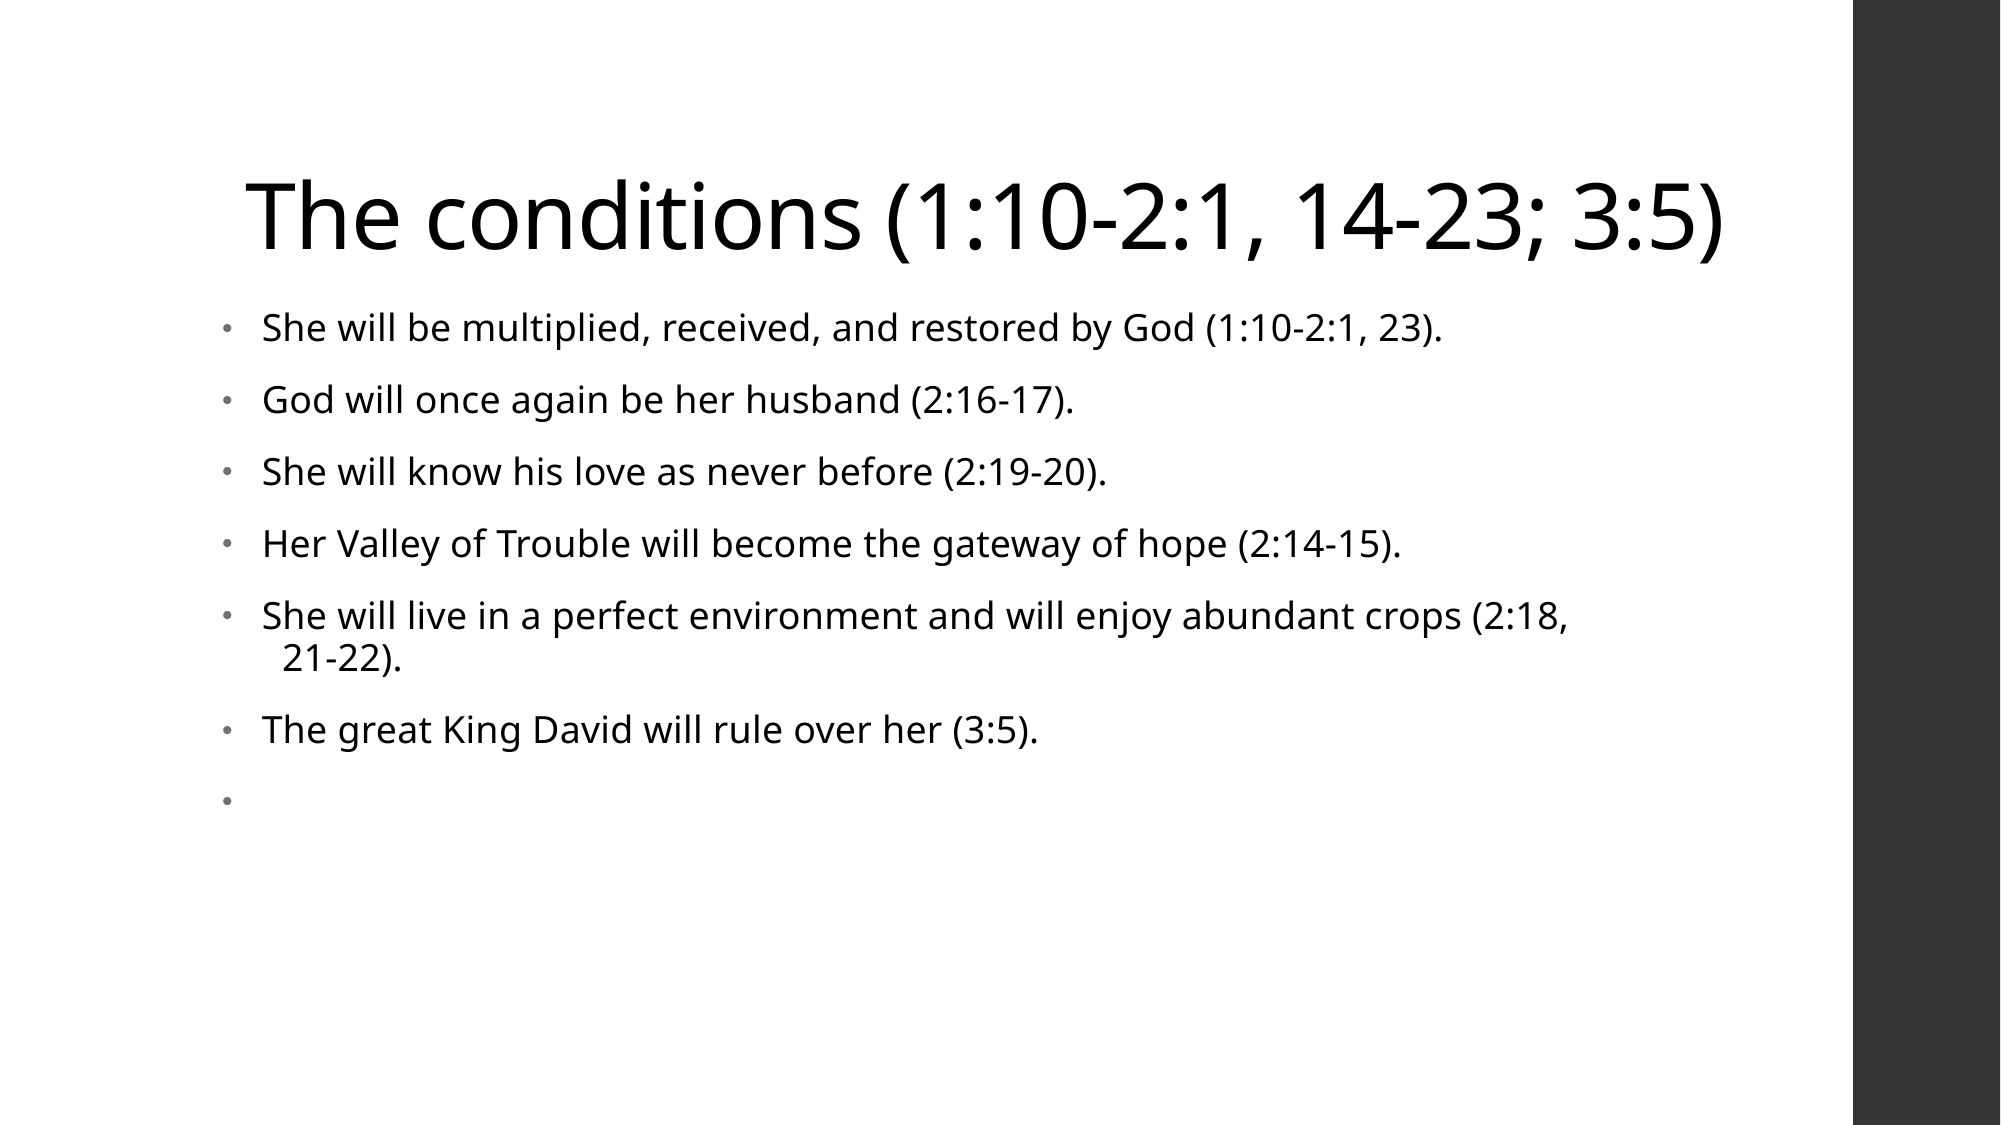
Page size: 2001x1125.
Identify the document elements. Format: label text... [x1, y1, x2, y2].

list She will be multiplied, received, and restored by God (1:10-2:1, 23). God will once again be her husband (2:16-17). She will know his love as never before (2:19-20). Her Valley of Trouble will become the gateway of hope (2:14-15). She will live in a perfect environment and will enjoy abundant crops (2:18, 21-22). The great King David will rule over her (3:5). [206, 299, 1617, 1014]
title The conditions (1:10-2:1, 14-23; 3:5) [206, 60, 1797, 278]
